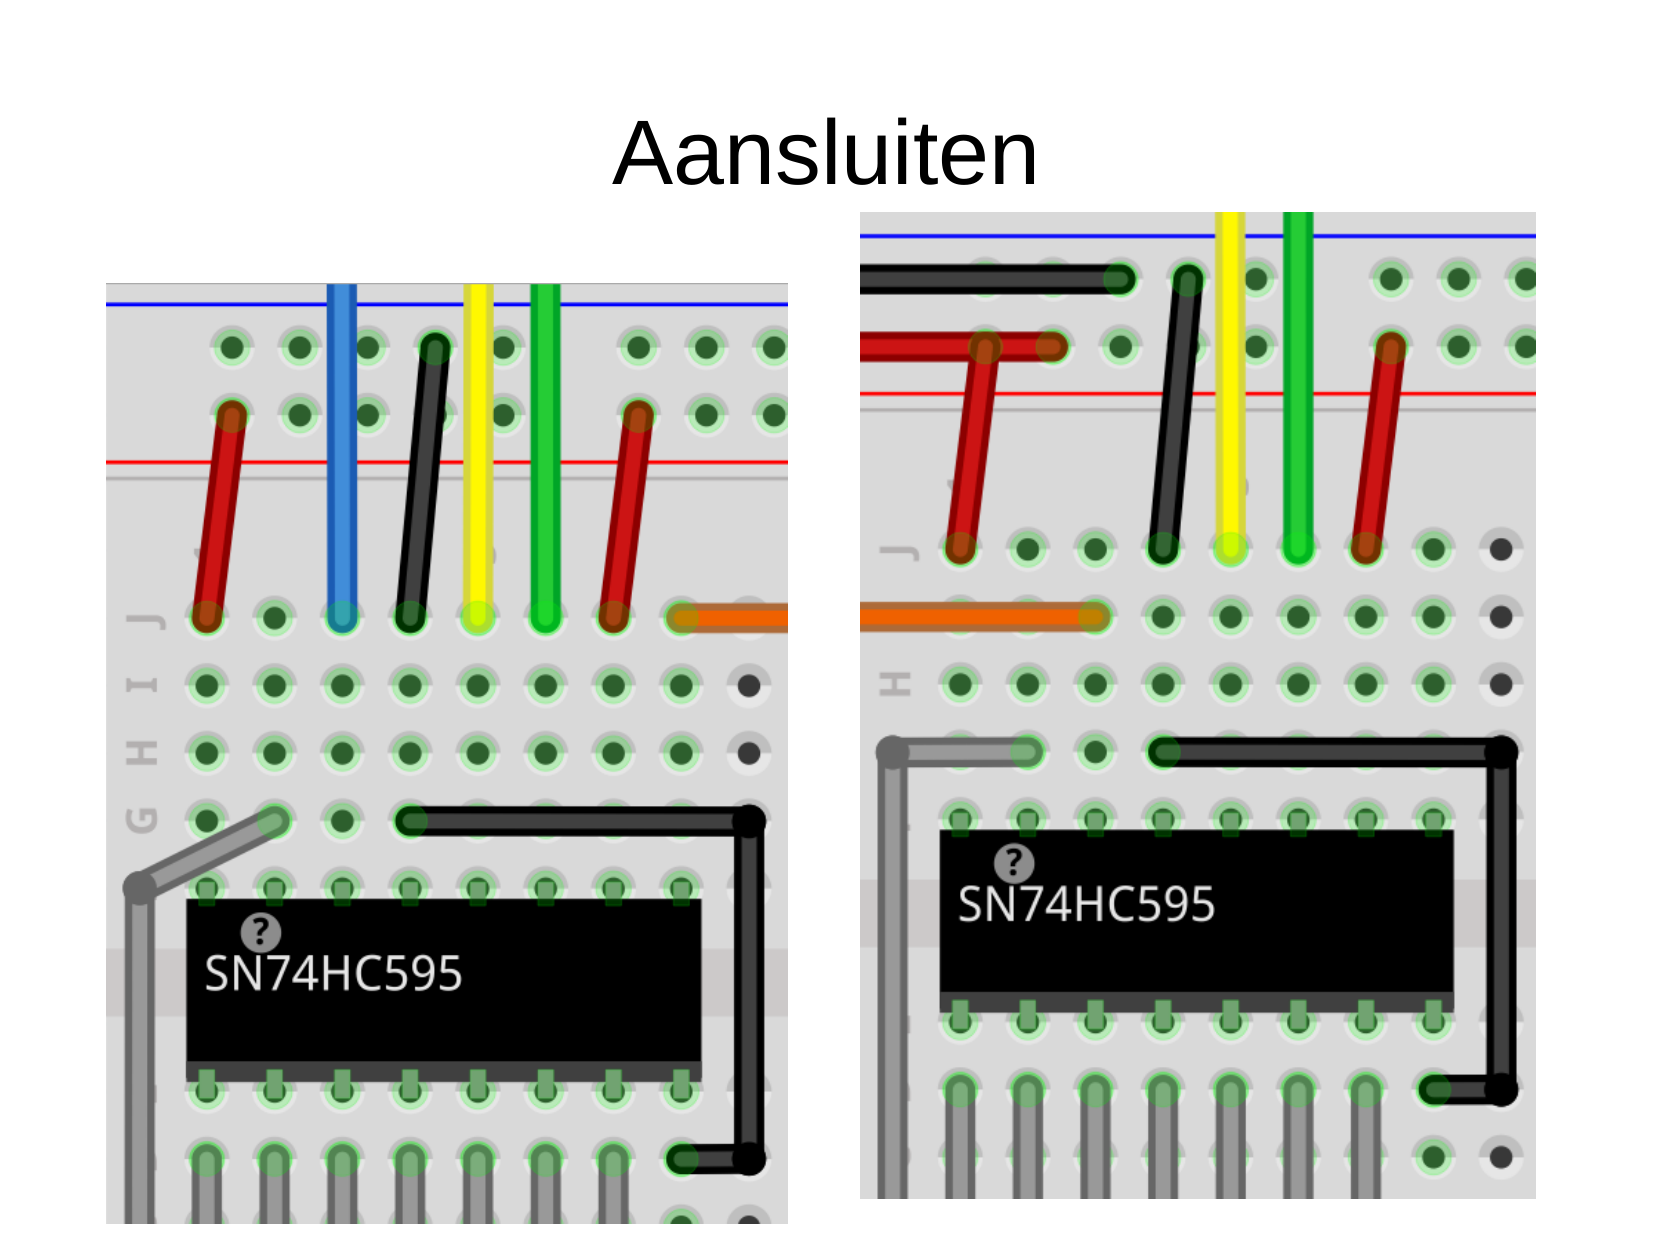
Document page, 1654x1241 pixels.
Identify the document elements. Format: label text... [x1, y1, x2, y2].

picture [106, 283, 788, 1224]
title Aansluiten [82, 49, 1571, 257]
picture [860, 212, 1536, 1199]
